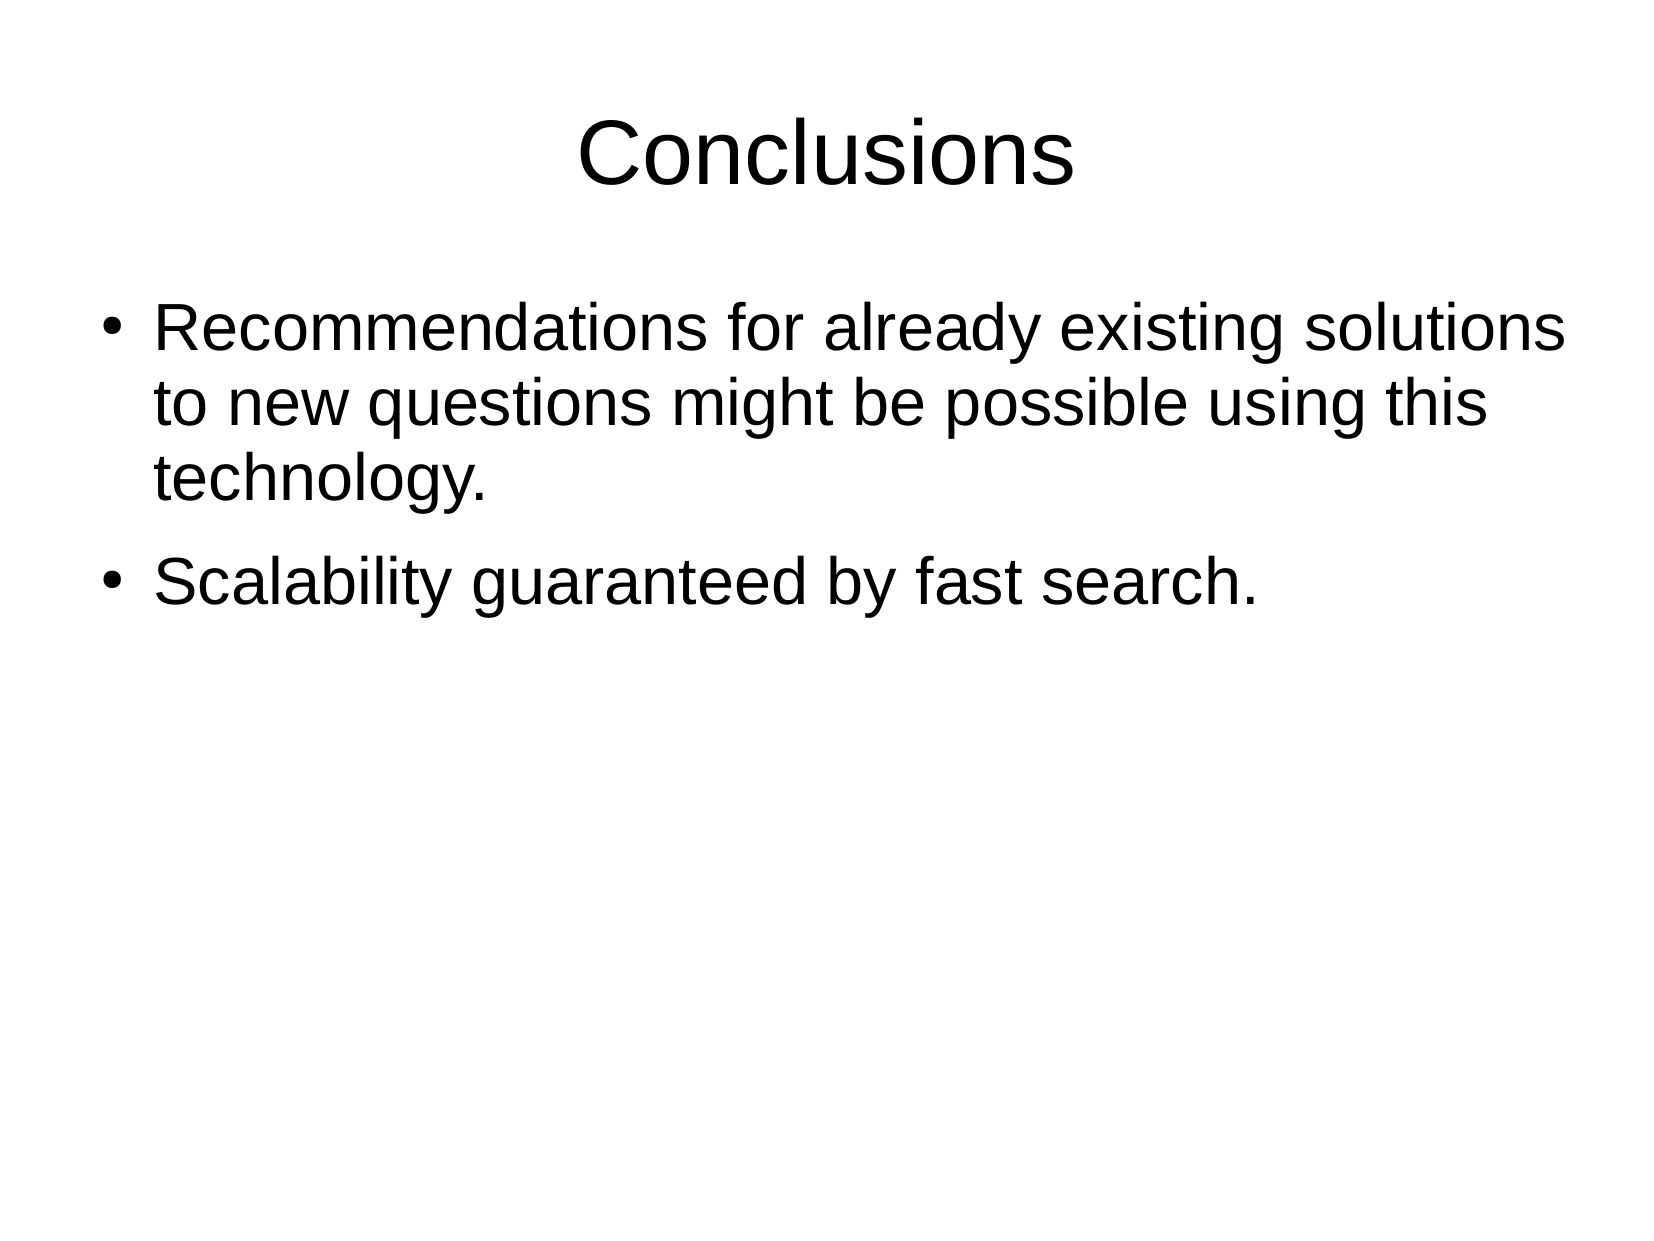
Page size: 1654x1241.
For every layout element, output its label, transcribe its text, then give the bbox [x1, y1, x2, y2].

title Conclusions [82, 49, 1571, 257]
list Recommendations for already existing solutions to new questions might be possible using this technology. Scalability guaranteed by fast search. [82, 290, 1571, 1010]
